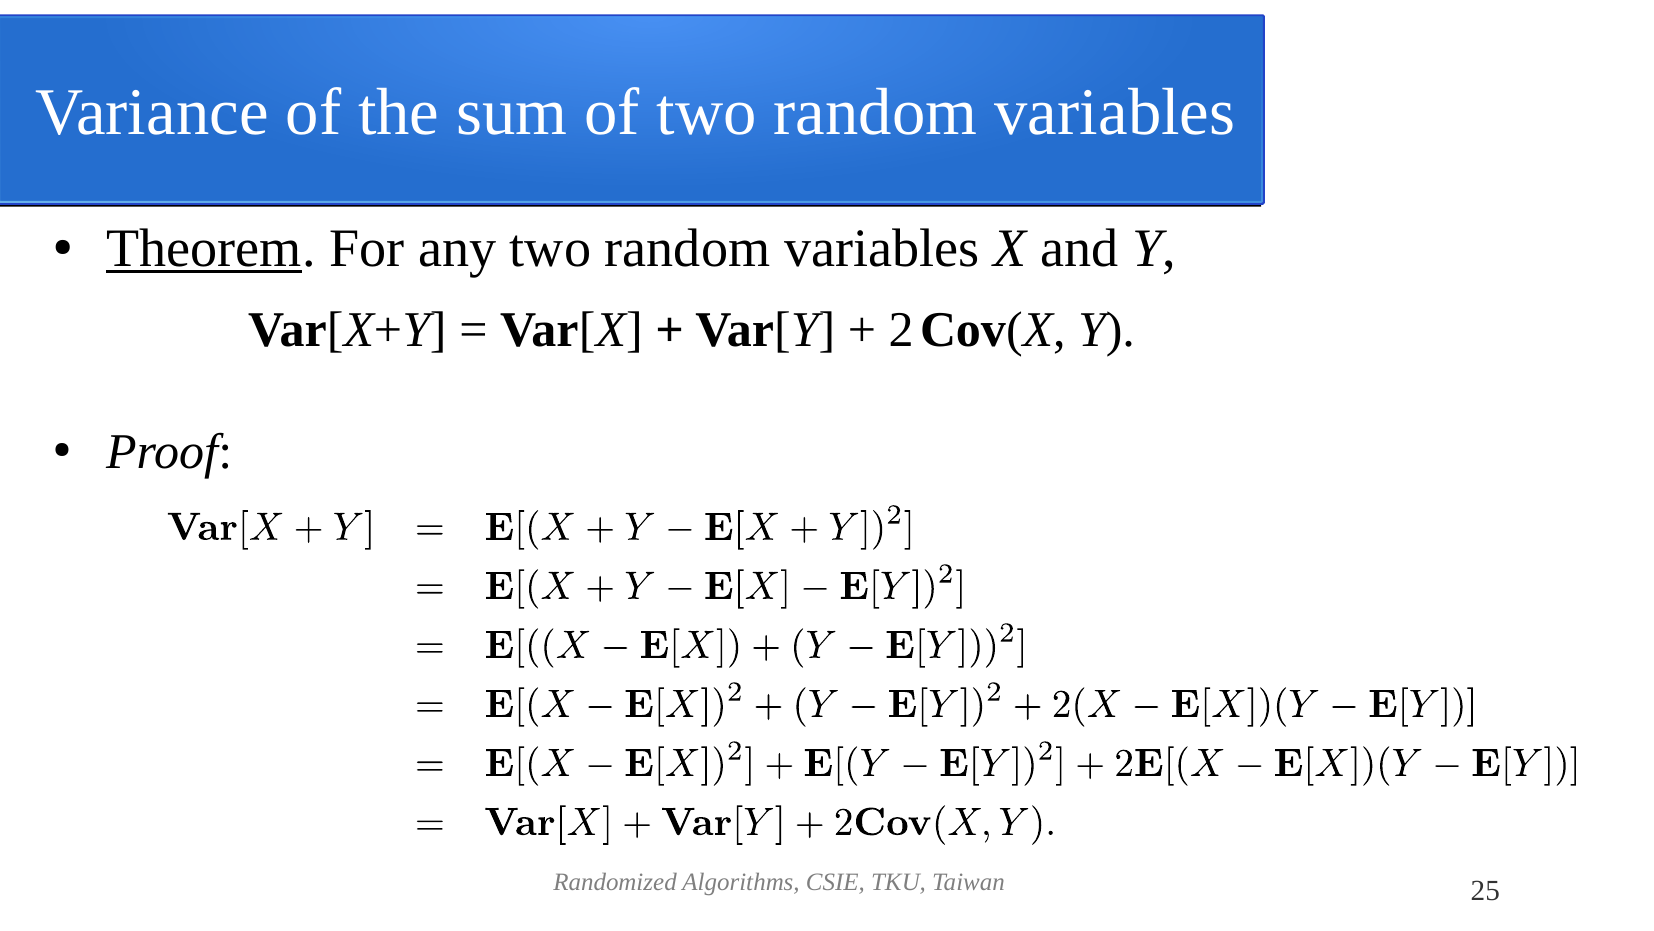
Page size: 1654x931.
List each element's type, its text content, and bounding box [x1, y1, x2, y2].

list Theorem. For any two random variables X and Y, Var[X+Y] = Var[X] + Var[Y] + 2 Cov(X, Y). Proof: [35, 218, 1524, 758]
title Variance of the sum of two random variables [35, 35, 1264, 189]
picture [165, 503, 1578, 847]
